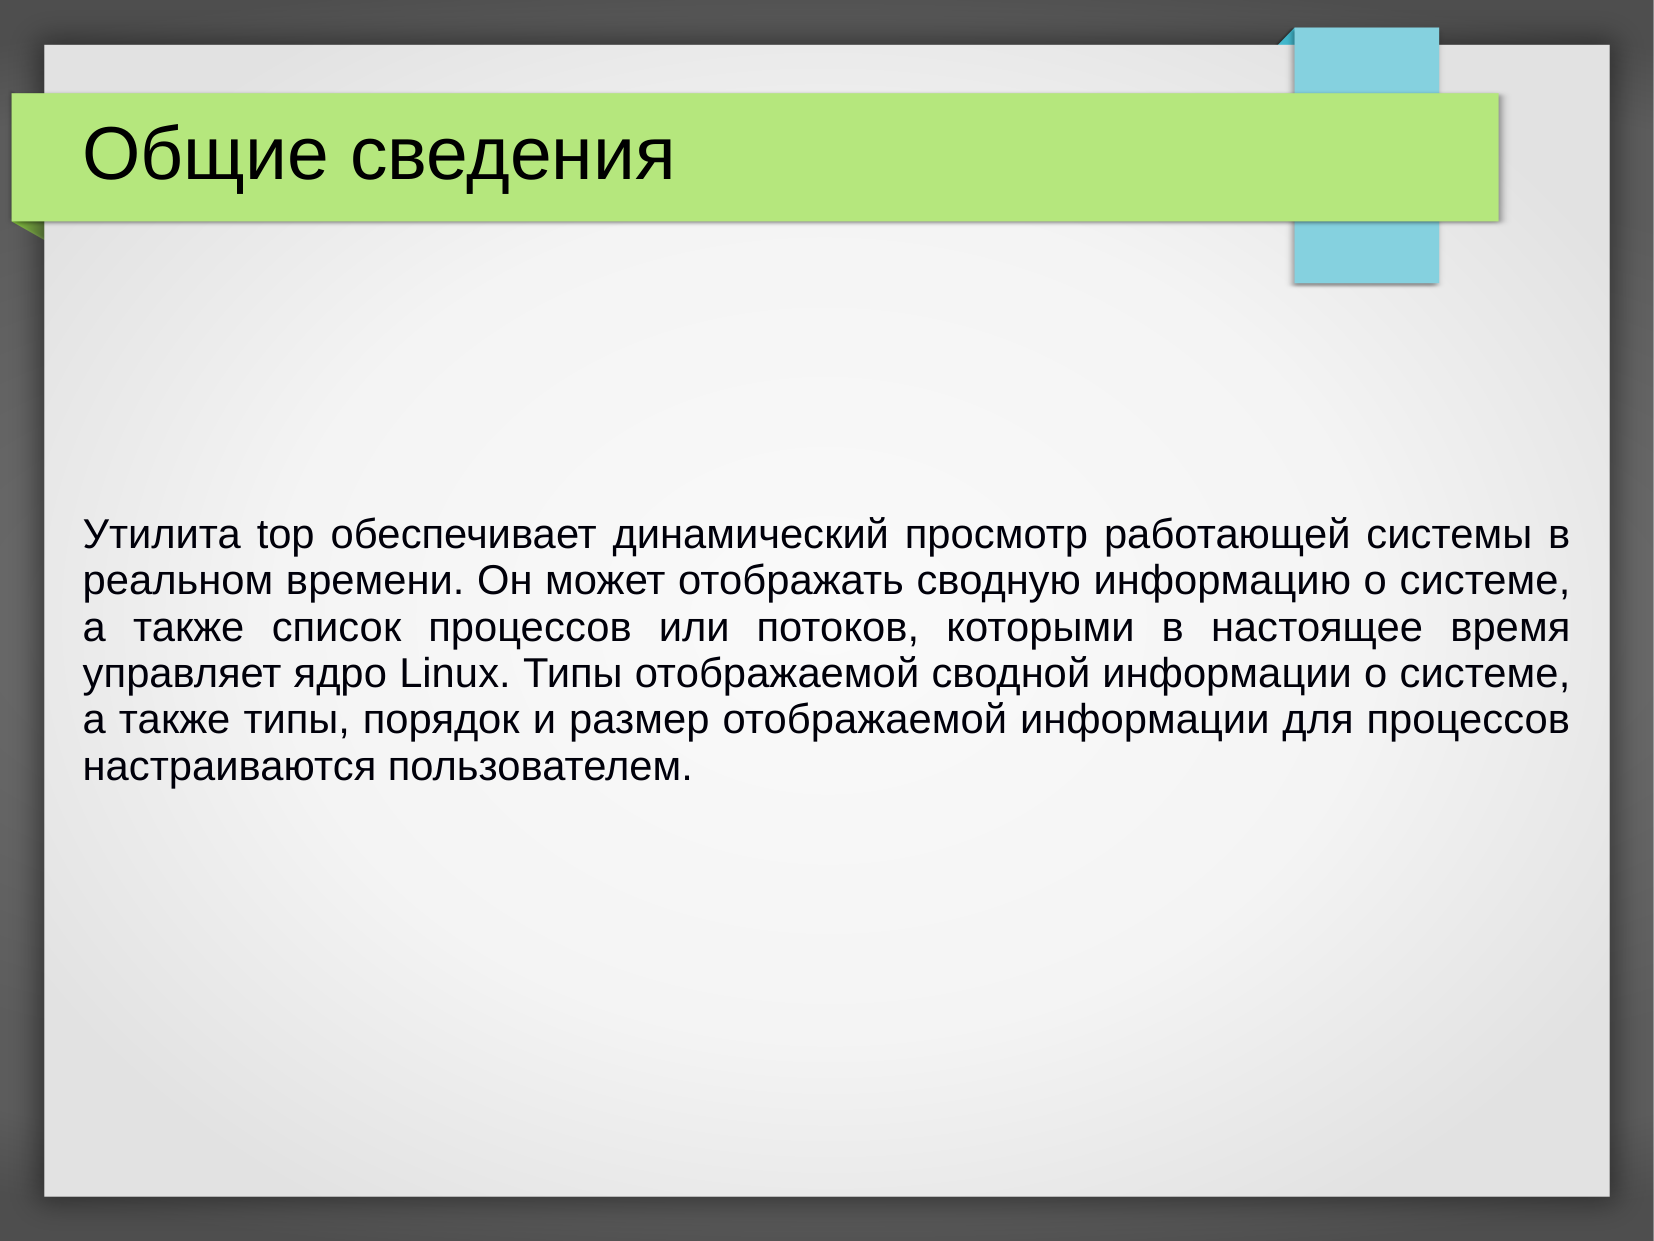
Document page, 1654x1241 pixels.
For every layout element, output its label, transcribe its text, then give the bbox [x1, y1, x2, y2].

subtitle Утилита top обеспечивает динамический просмотр работающей системы в реальном времени. Он может отображать сводную информацию о системе, а также список процессов или потоков, которыми в настоящее время управляет ядро Linux. Типы отображаемой сводной информации о системе, а также типы, порядок и размер отображаемой информации для процессов настраиваются пользователем. [82, 290, 1571, 1010]
picture [0, 0, 1654, 1241]
title Общие сведения [82, 94, 1264, 213]
